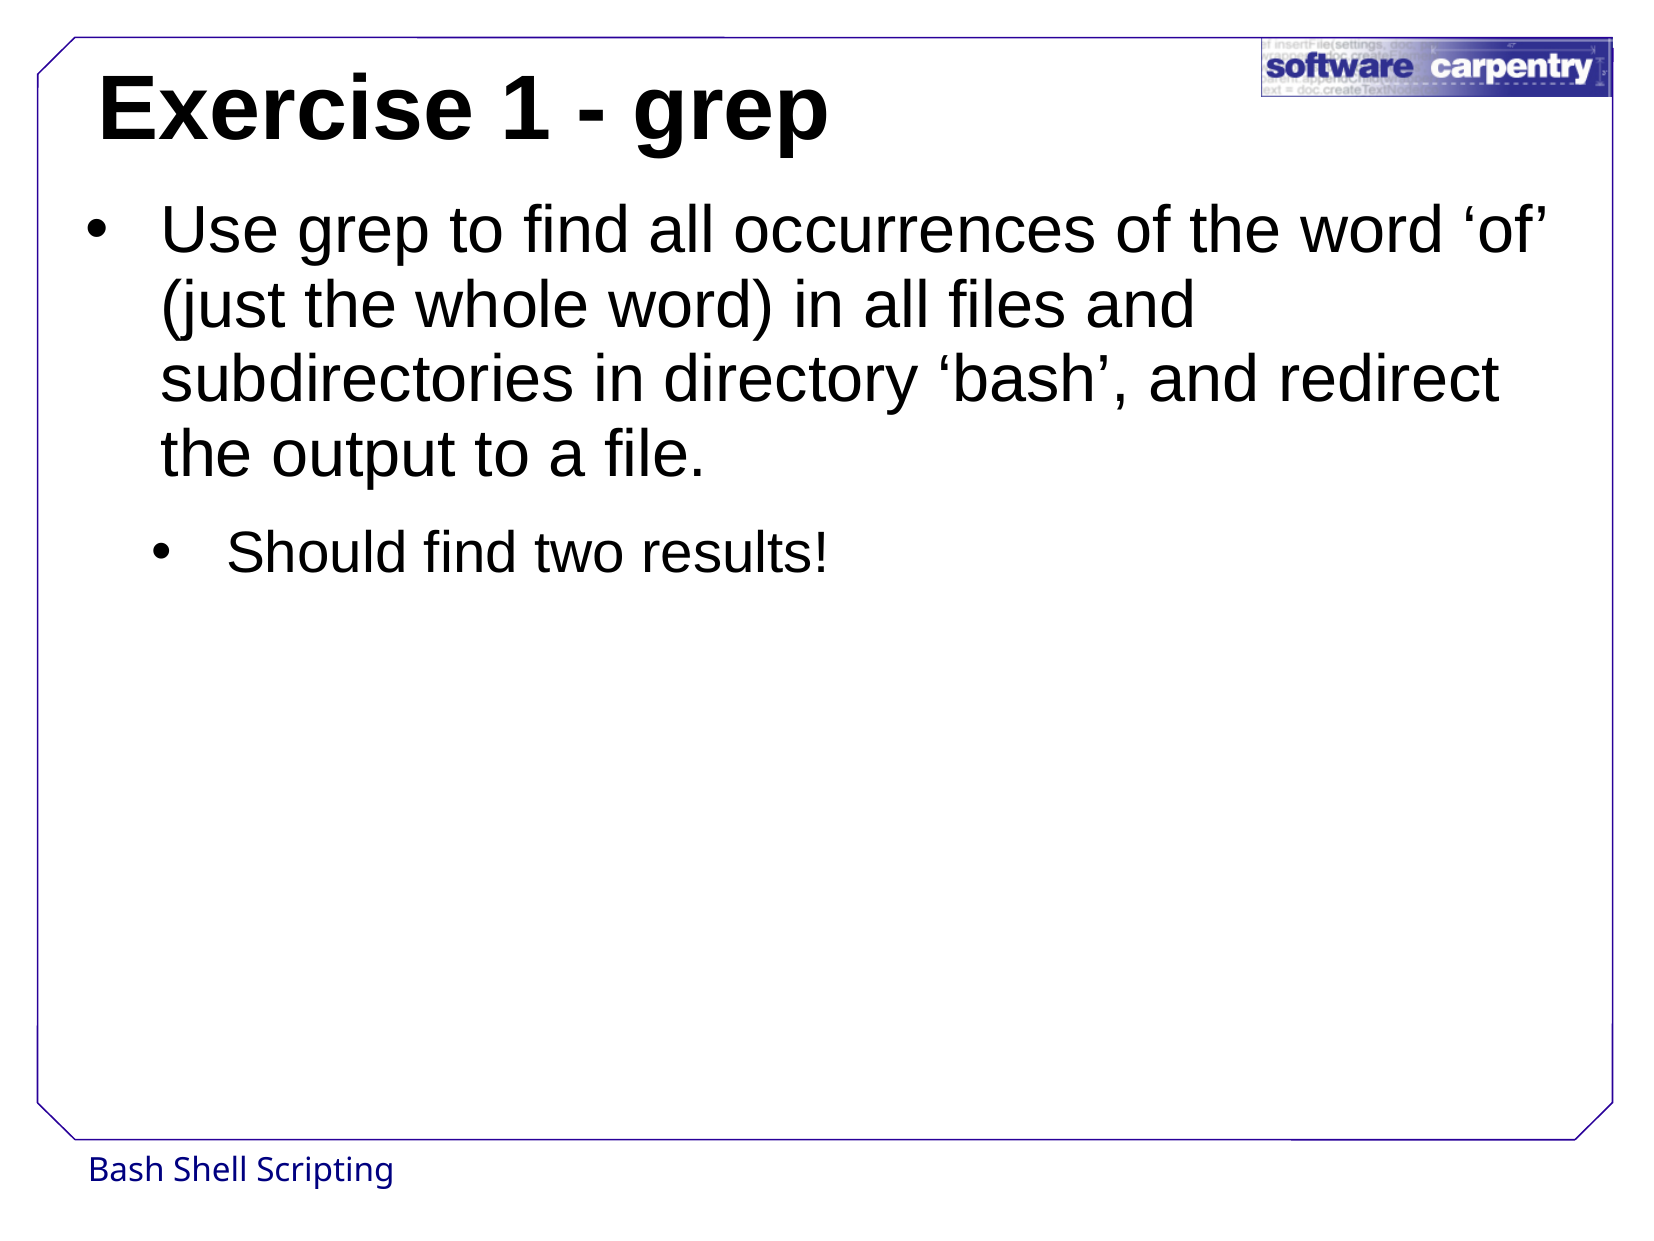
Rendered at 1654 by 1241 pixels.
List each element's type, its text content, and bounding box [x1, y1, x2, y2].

list Use grep to find all occurrences of the word ‘of’ (just the whole word) in all files and subdirectories in directory ‘bash’, and redirect the output to a file. Should find two results! [70, 185, 1571, 1112]
title Exercise 1 - grep [82, 49, 1572, 372]
picture [1261, 39, 1613, 97]
